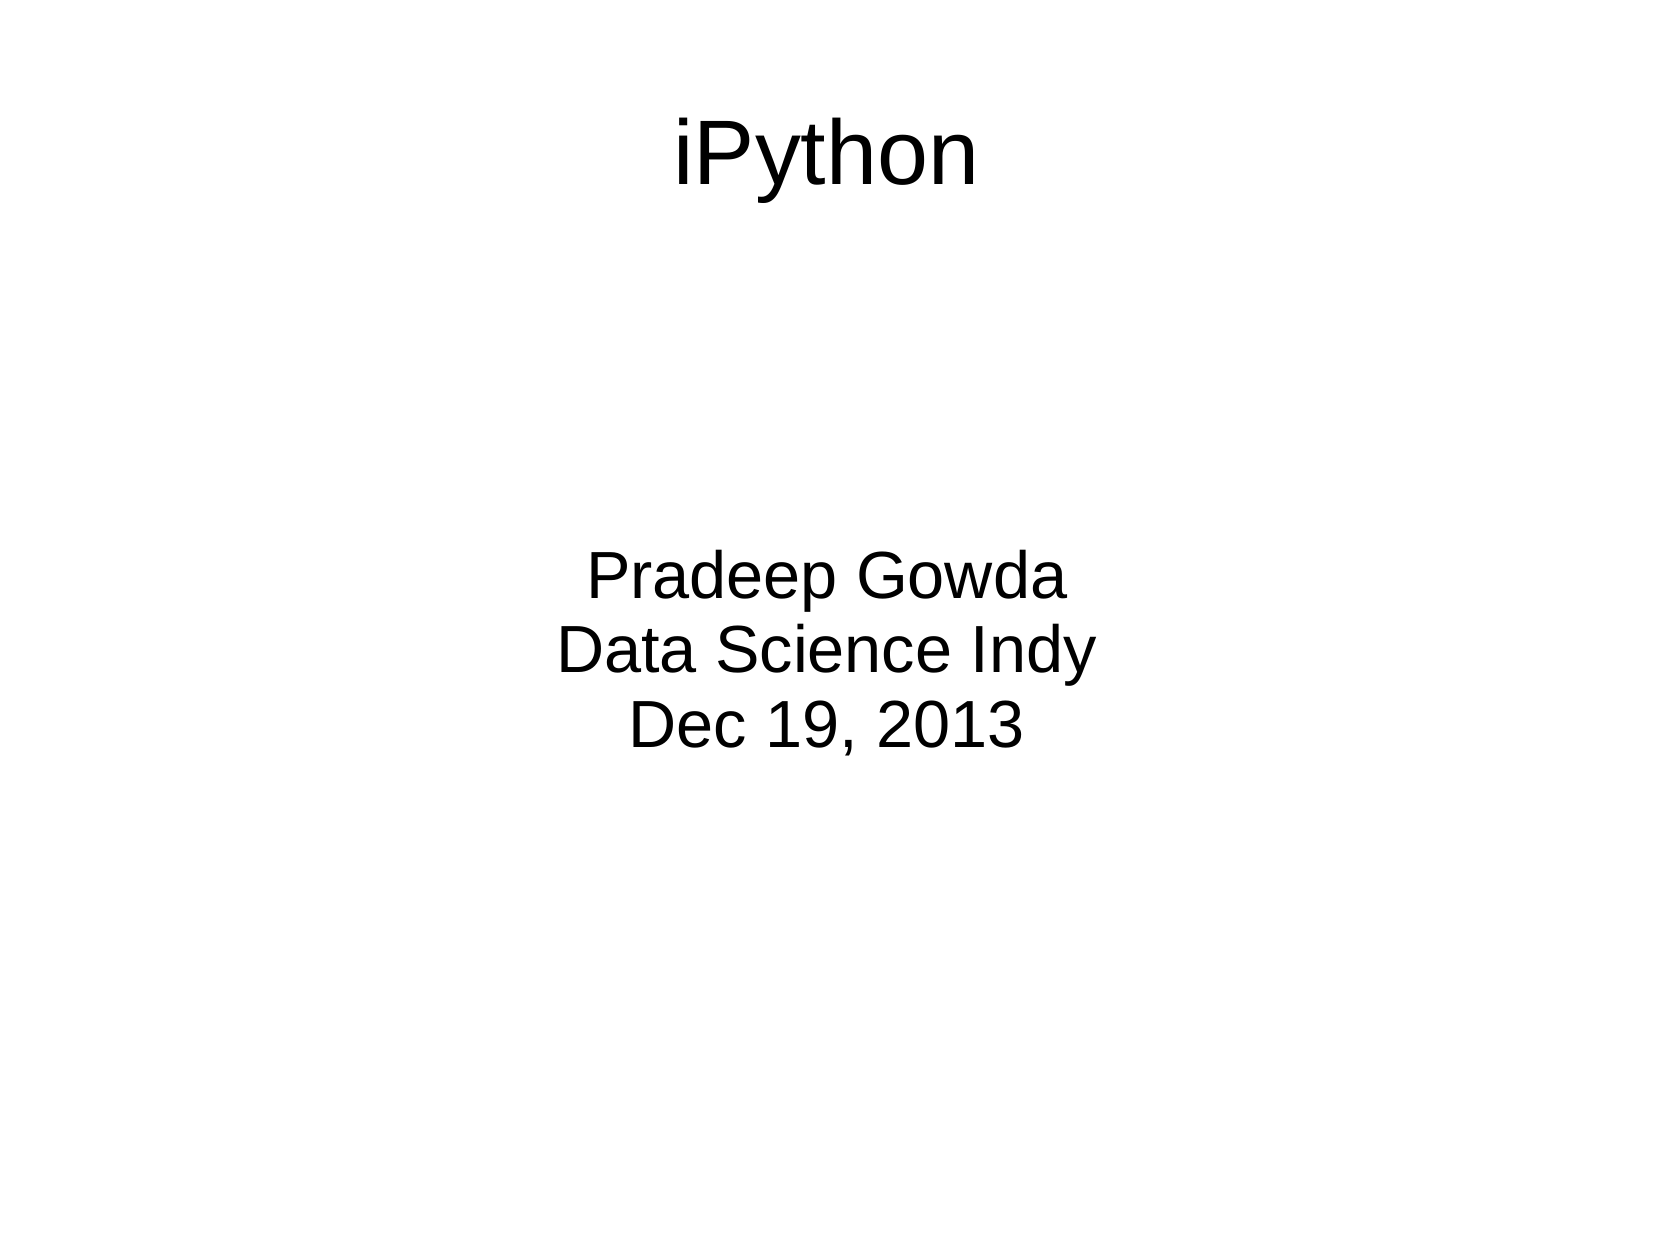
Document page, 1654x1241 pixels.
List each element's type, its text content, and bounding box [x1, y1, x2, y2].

subtitle Pradeep Gowda Data Science Indy Dec 19, 2013 [82, 290, 1571, 1010]
title iPython [82, 49, 1571, 257]
